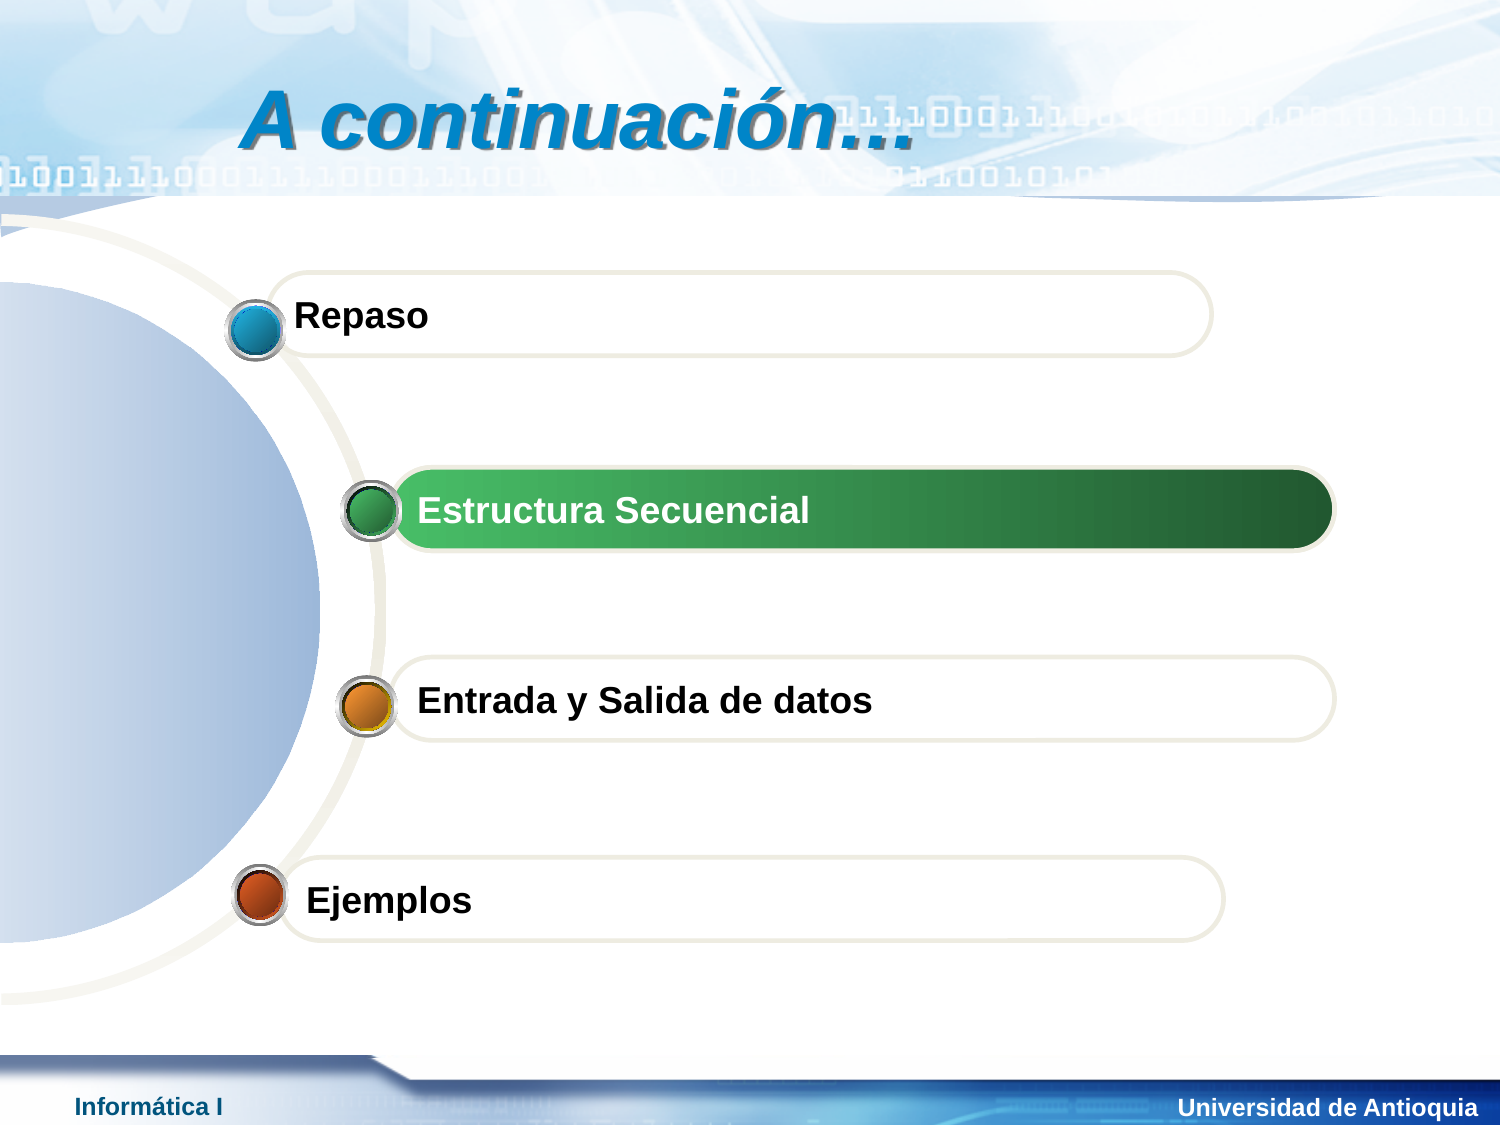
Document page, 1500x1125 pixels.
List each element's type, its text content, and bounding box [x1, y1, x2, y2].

picture [0, 1055, 1500, 1125]
text_box Estructura Secuencial [395, 467, 1335, 551]
text_box [0, 281, 320, 943]
text_box Entrada y Salida de datos [392, 657, 1335, 741]
text_box Ejemplos [282, 857, 1224, 941]
text_box [1, 214, 403, 1006]
title A continuación… [224, 57, 1438, 150]
picture [0, 0, 1500, 196]
text_box Repaso [269, 272, 1212, 356]
